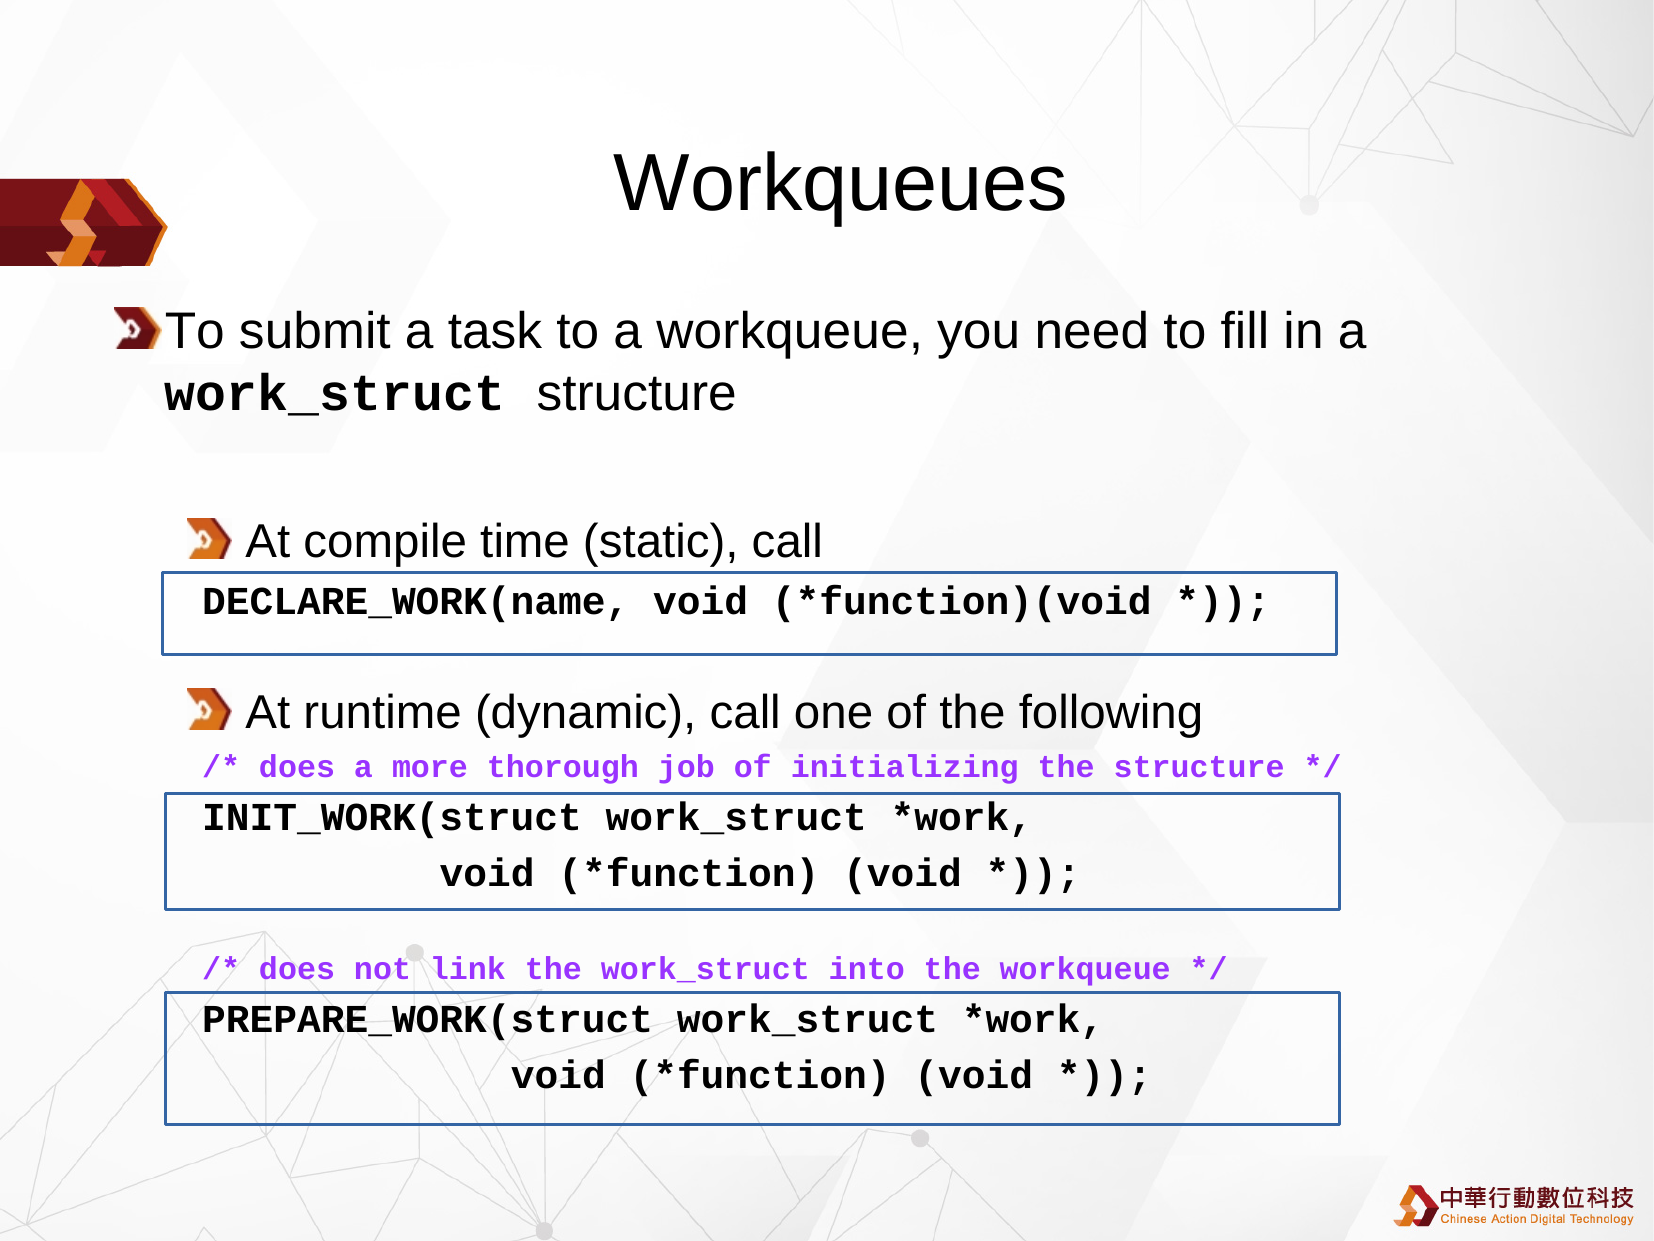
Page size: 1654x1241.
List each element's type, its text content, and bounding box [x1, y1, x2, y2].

list To submit a task to a workqueue, you need to fill in a work_struct structure At compile time (static), call DECLARE_WORK(name, void (*function)(void *)); At runtime (dynamic), call one of the following /* does a more thorough job of initializing the structure */ INIT_WORK(struct work_struct *work, void (*function) (void *)); /* does not link the work_struct into the workqueue */ PREPARE_WORK(struct work_struct *work, void (*function) (void *)); [82, 289, 1571, 1109]
picture [0, 0, 1654, 1241]
list To submit a task to a workqueue, you need to fill in a work_struct structure At compile time (static), call DECLARE_WORK(name, void (*function)(void *)); At runtime (dynamic), call one of the following /* does a more thorough job of initializing the structure */ INIT_WORK(struct work_struct *work, void (*function) (void *)); /* does not link the work_struct into the workqueue */ PREPARE_WORK(struct work_struct *work, void (*function) (void *)); [167, 994, 1338, 1109]
title Workqueues [82, 121, 1571, 237]
